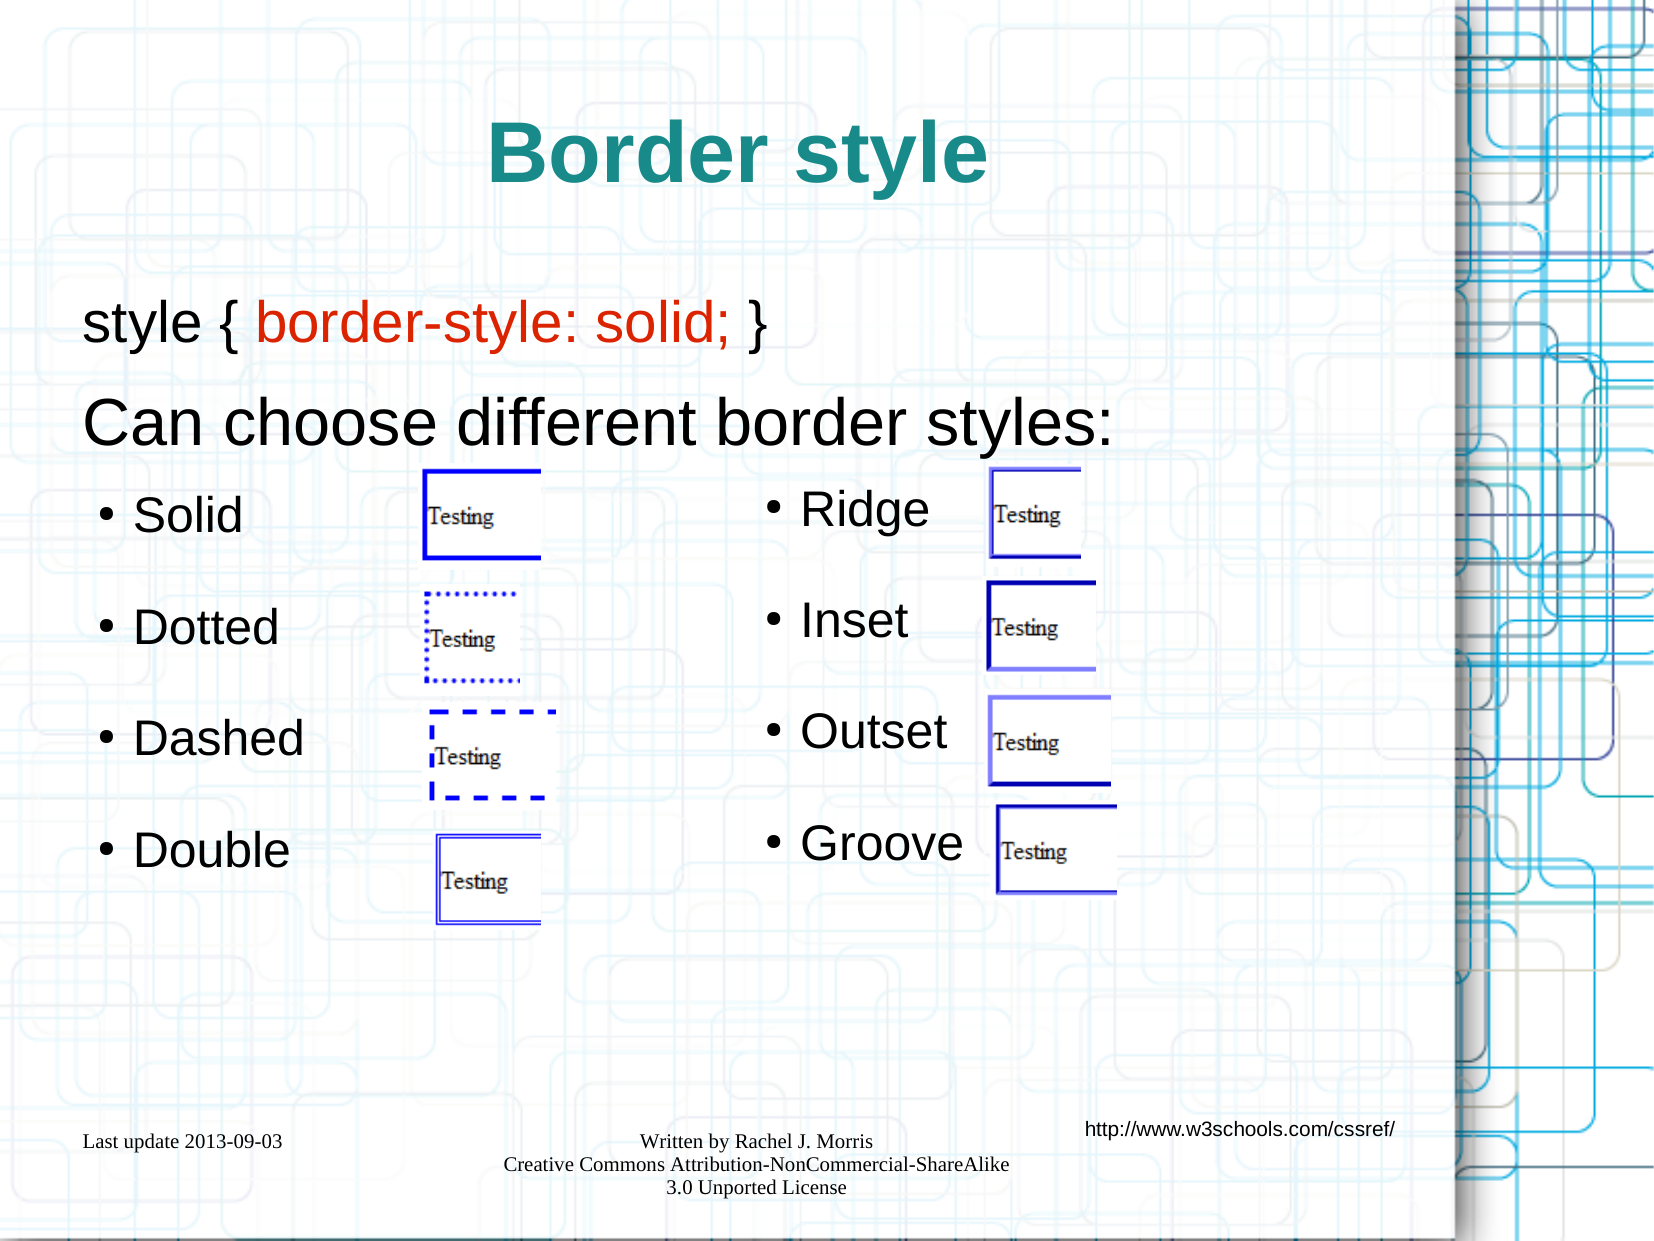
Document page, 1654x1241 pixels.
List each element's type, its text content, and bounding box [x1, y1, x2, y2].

text_box Ridge Inset Outset Groove [750, 473, 1343, 879]
text_box http://www.w3schools.com/cssref/ [1050, 1110, 1411, 1149]
text_box Solid Dotted Dashed Double [82, 480, 676, 886]
list style { border-style: solid; } Can choose different border styles: [82, 290, 1418, 1010]
title Border style [59, 49, 1418, 257]
picture [0, 0, 1654, 1241]
